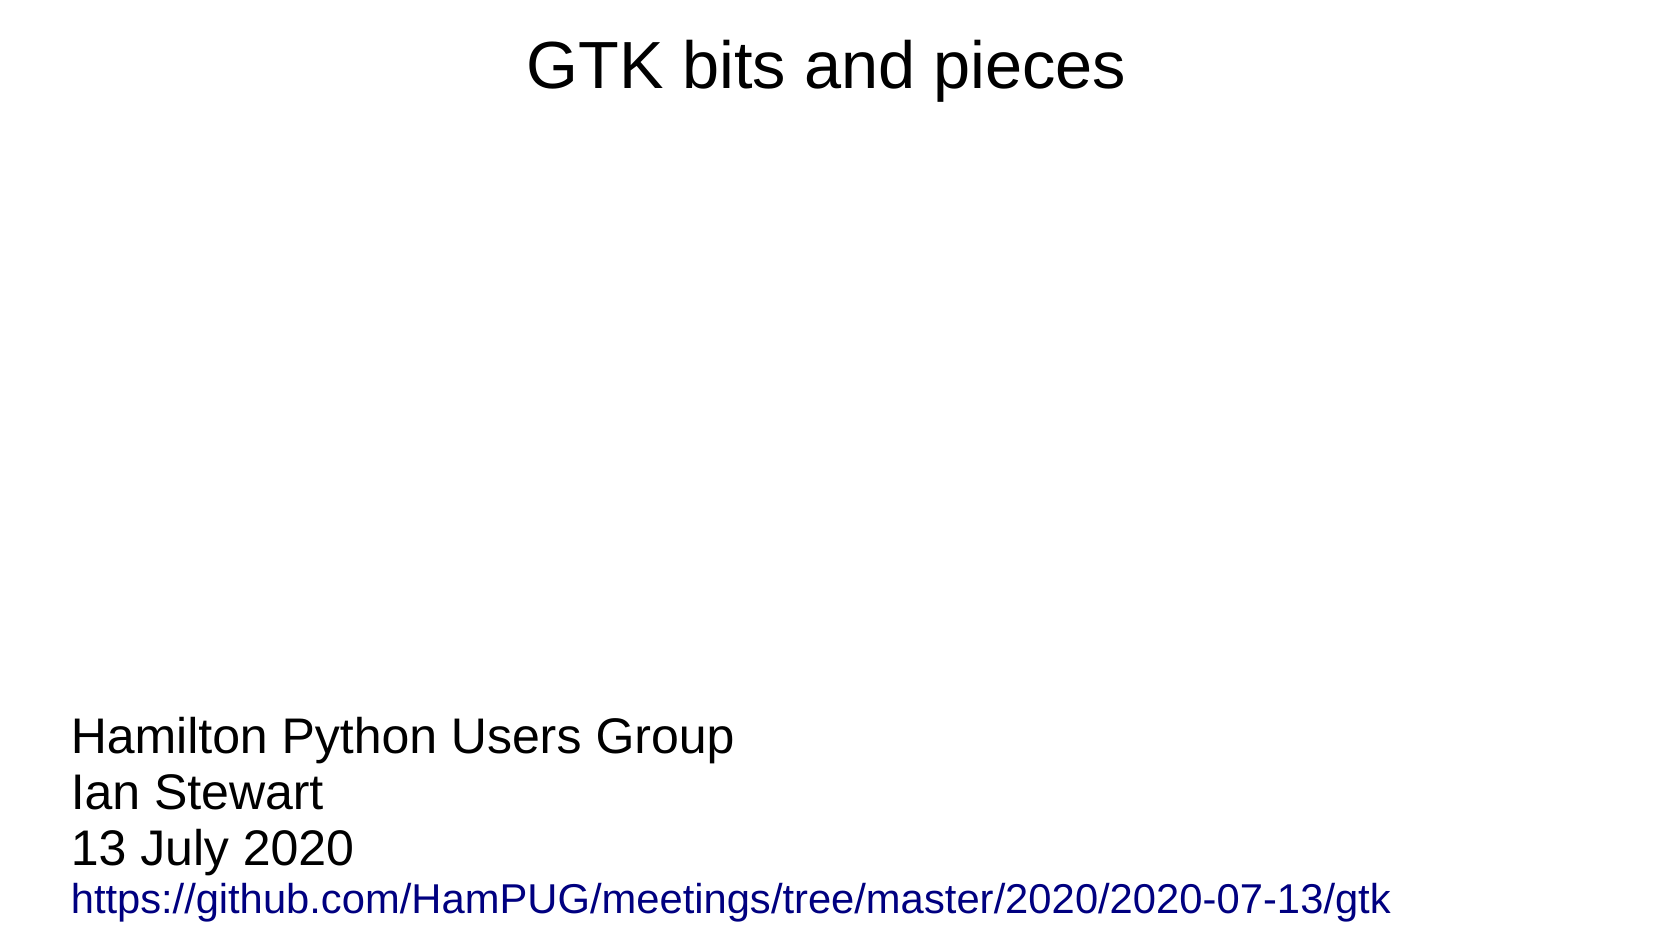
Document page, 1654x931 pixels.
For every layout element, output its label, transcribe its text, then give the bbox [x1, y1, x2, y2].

subtitle Hamilton Python Users Group Ian Stewart 13 July 2020 https://github.com/HamPUG/meetings/tree/master/2020/2020-07-13/gtk [70, 708, 1559, 923]
title GTK bits and pieces [82, 28, 1571, 104]
